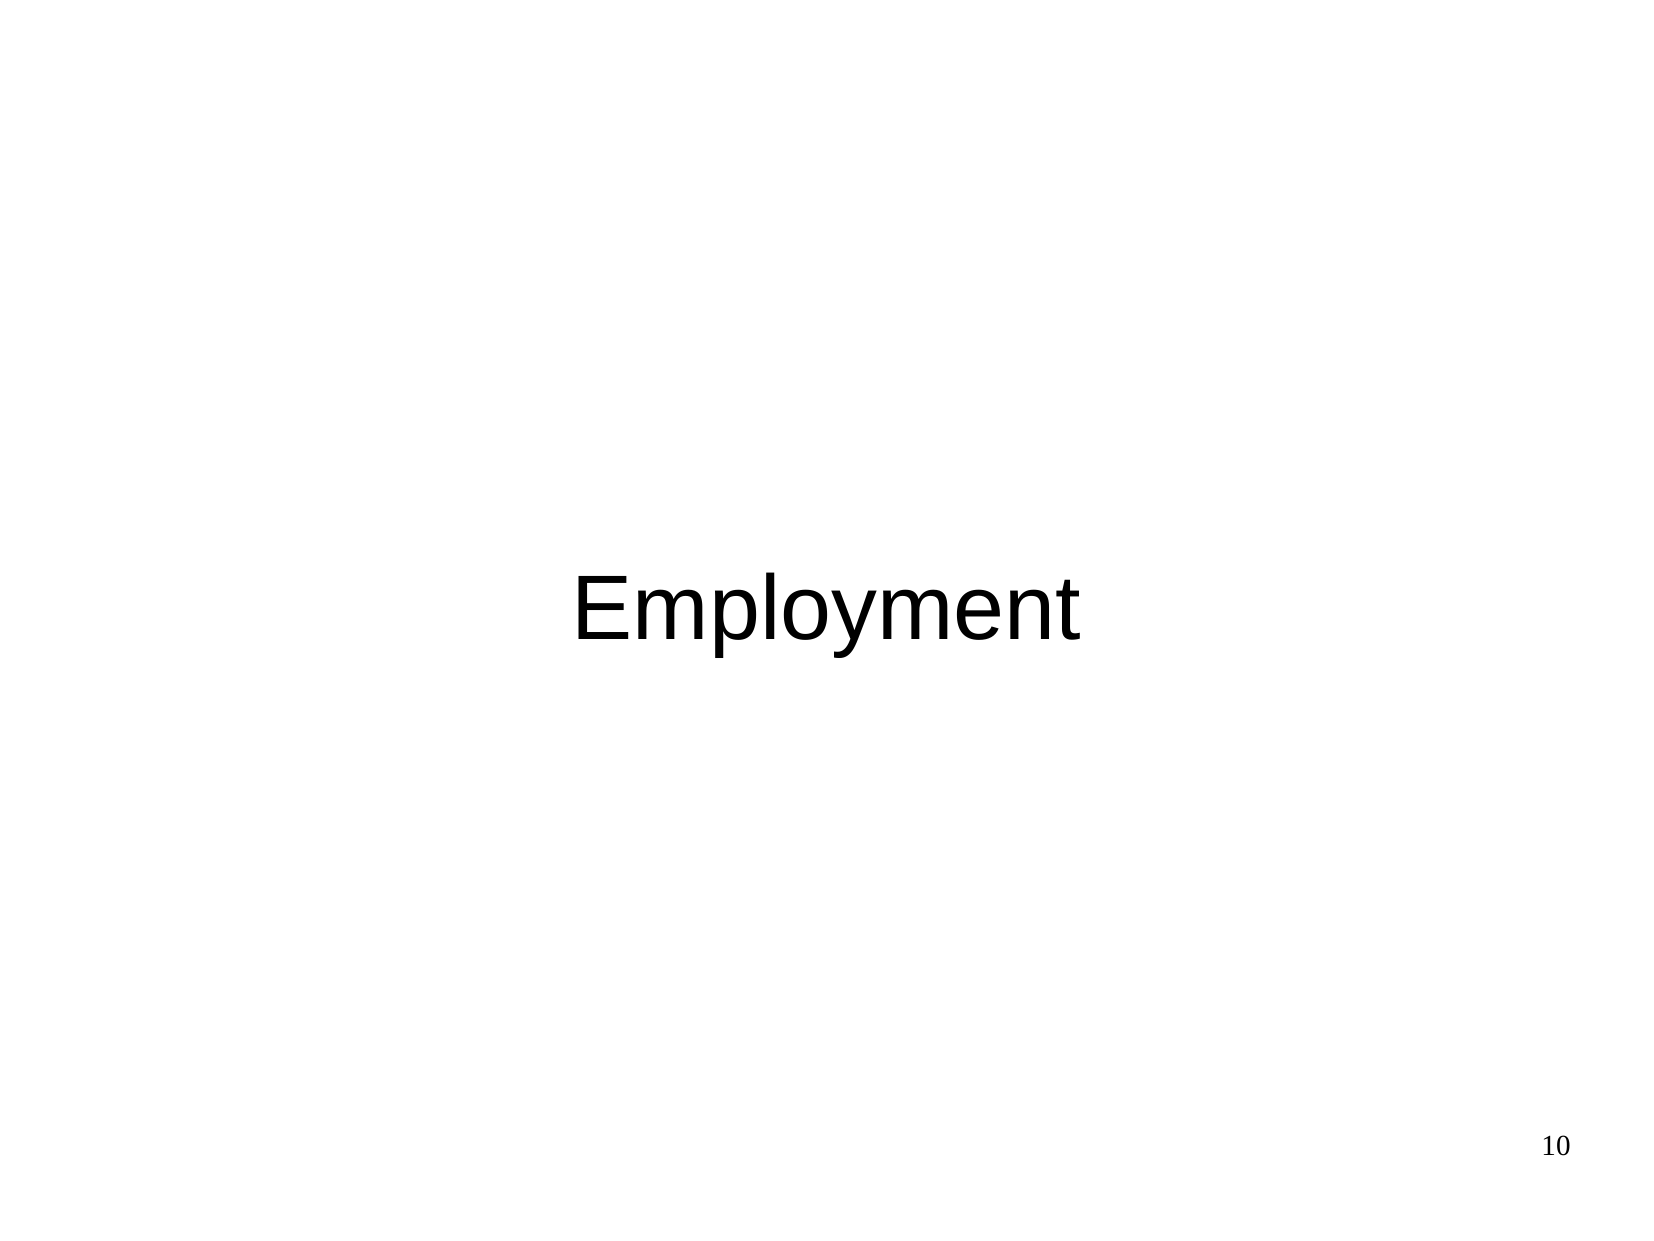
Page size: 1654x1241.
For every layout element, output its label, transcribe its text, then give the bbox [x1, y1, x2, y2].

title Employment [82, 504, 1571, 712]
